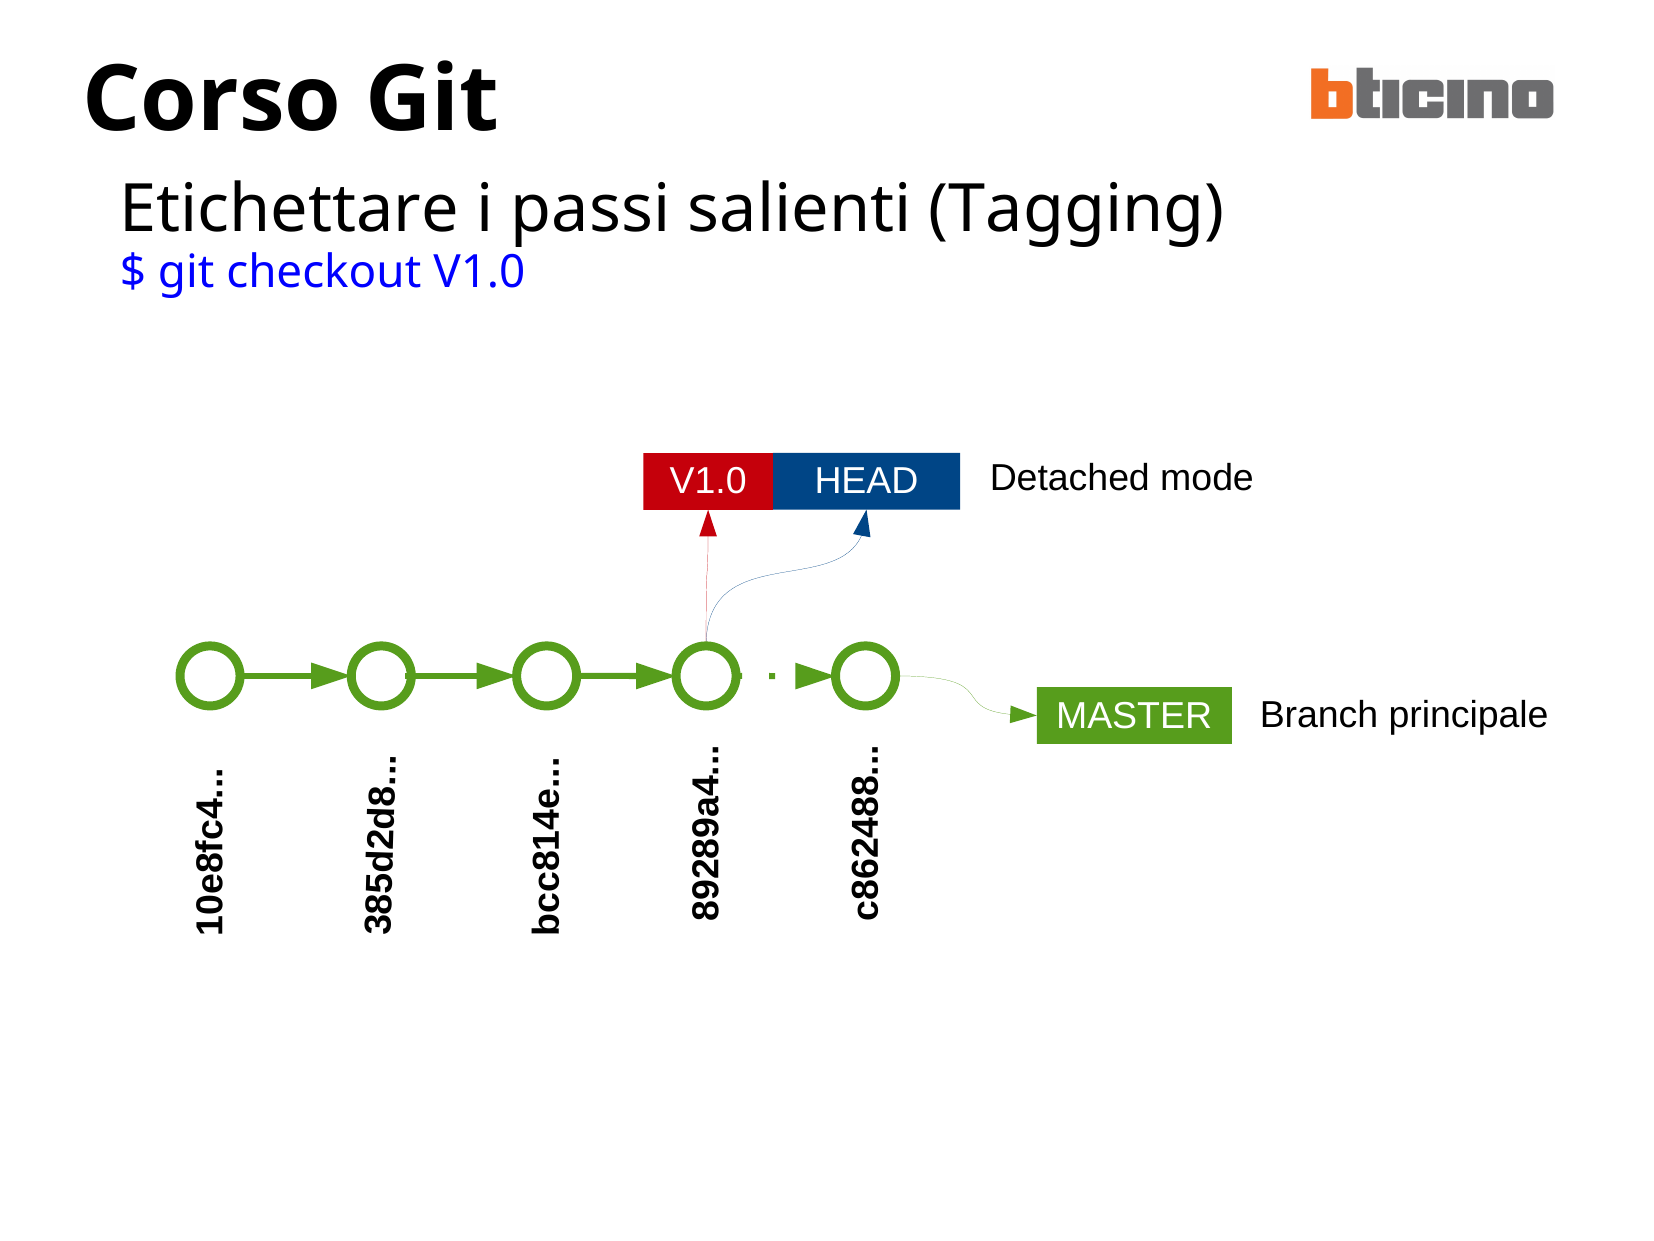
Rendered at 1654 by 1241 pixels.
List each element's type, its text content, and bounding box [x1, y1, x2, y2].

text_box V1.0 [643, 453, 773, 510]
text_box MASTER [1036, 687, 1232, 744]
text_box Detached mode [975, 449, 1276, 510]
text_box 89289a4... [677, 723, 735, 936]
text_box 385d2d8... [349, 728, 413, 952]
text_box bcc814e... [518, 729, 575, 951]
text_box HEAD [772, 452, 961, 510]
title Corso Git [82, 48, 1570, 151]
text_box 10e8fc4... [181, 723, 239, 951]
text_box Branch principale [1245, 686, 1576, 744]
text_box c862488... [837, 723, 894, 936]
text_box Etichettare i passi salienti (Tagging) $ git checkout V1.0 [105, 165, 1576, 306]
